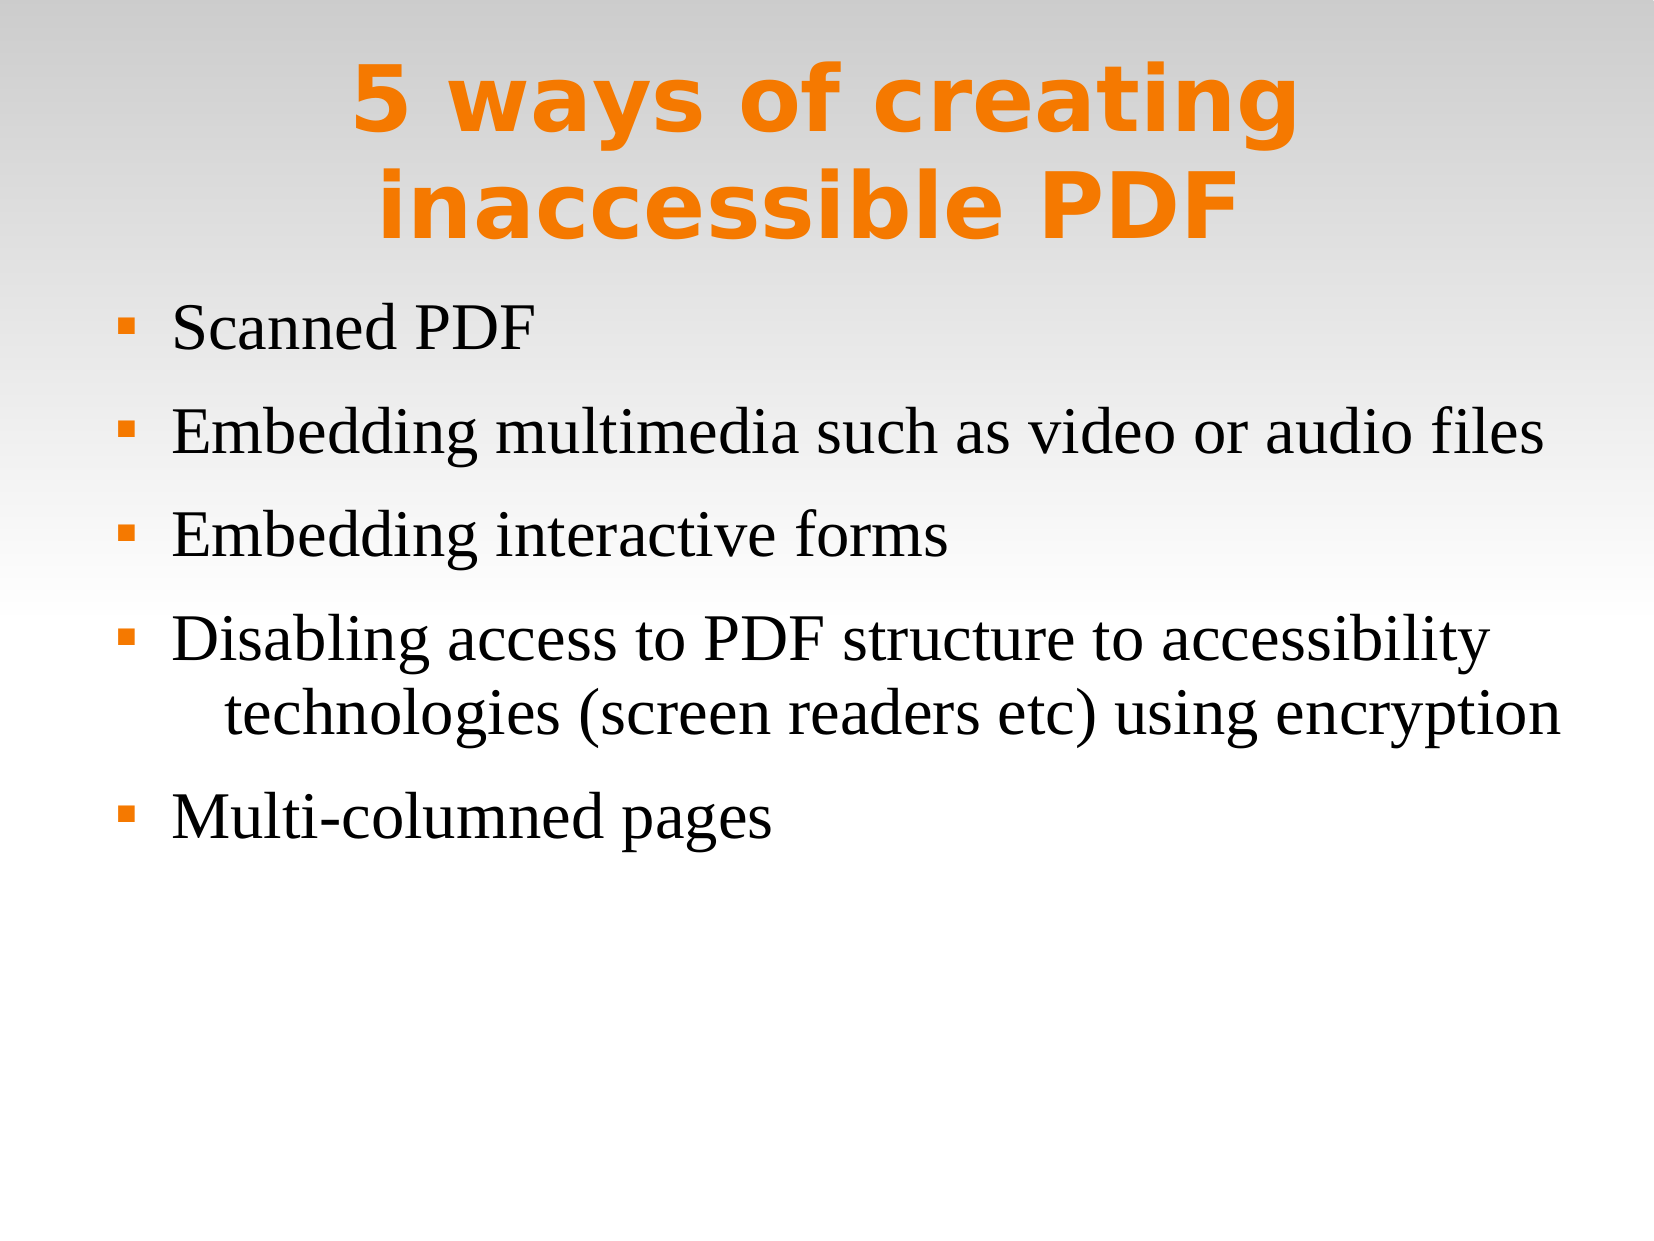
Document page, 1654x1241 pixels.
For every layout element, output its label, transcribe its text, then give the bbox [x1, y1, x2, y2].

title 5 ways of creating inaccessible PDF [82, 45, 1571, 261]
list Scanned PDF Embedding multimedia such as video or audio files Embedding interactive forms Disabling access to PDF structure to accessibility technologies (screen readers etc) using encryption Multi-columned pages [82, 290, 1571, 1109]
